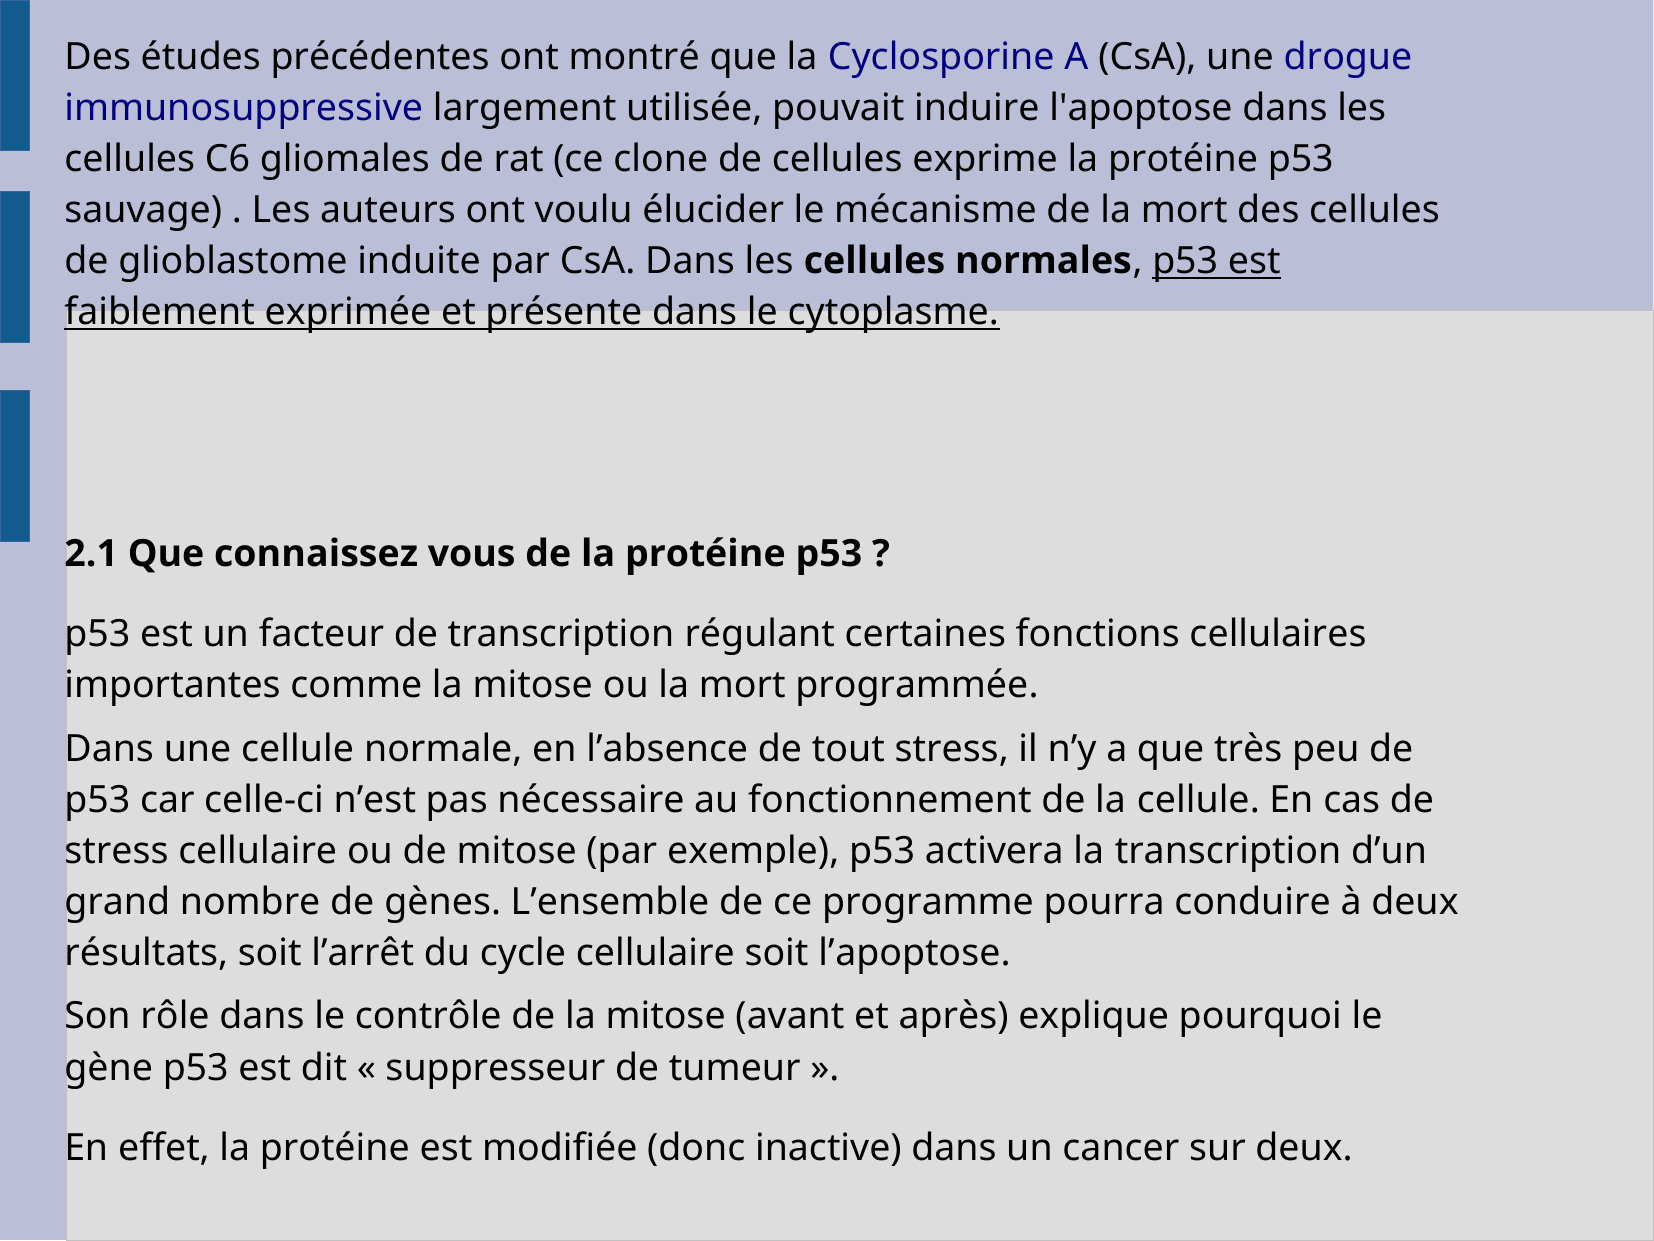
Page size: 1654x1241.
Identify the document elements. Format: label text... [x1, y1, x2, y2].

list Des études précédentes ont montré que la Cyclosporine A (CsA), une drogue immunosuppressive largement utilisée, pouvait induire l'apoptose dans les cellules C6 gliomales de rat (ce clone de cellules exprime la protéine p53 sauvage) . Les auteurs ont voulu élucider le mécanisme de la mort des cellules de glioblastome induite par CsA. Dans les cellules normales, p53 est faiblement exprimée et présente dans le cytoplasme. 2.1 Que connaissez vous de la protéine p53 ? p53 est un facteur de transcription régulant certaines fonctions cellulaires importantes comme la mitose ou la mort programmée. Dans une cellule normale, en l’absence de tout stress, il n’y a que très peu de p53 car celle-ci n’est pas nécessaire au fonctionnement de la cellule. En cas de stress cellulaire ou de mitose (par exemple), p53 activera la transcription d’un grand nombre de gènes. L’ensemble de ce programme pourra conduire à deux résultats, soit l’arrêt du cycle cellulaire soit l’apoptose. Son rôle dans le contrôle de la mitose (avant et après) explique pourquoi le gène p53 est dit « suppresseur de tumeur ». En effet, la protéine est modifiée (donc inactive) dans un cancer sur deux. [64, 29, 1477, 1112]
